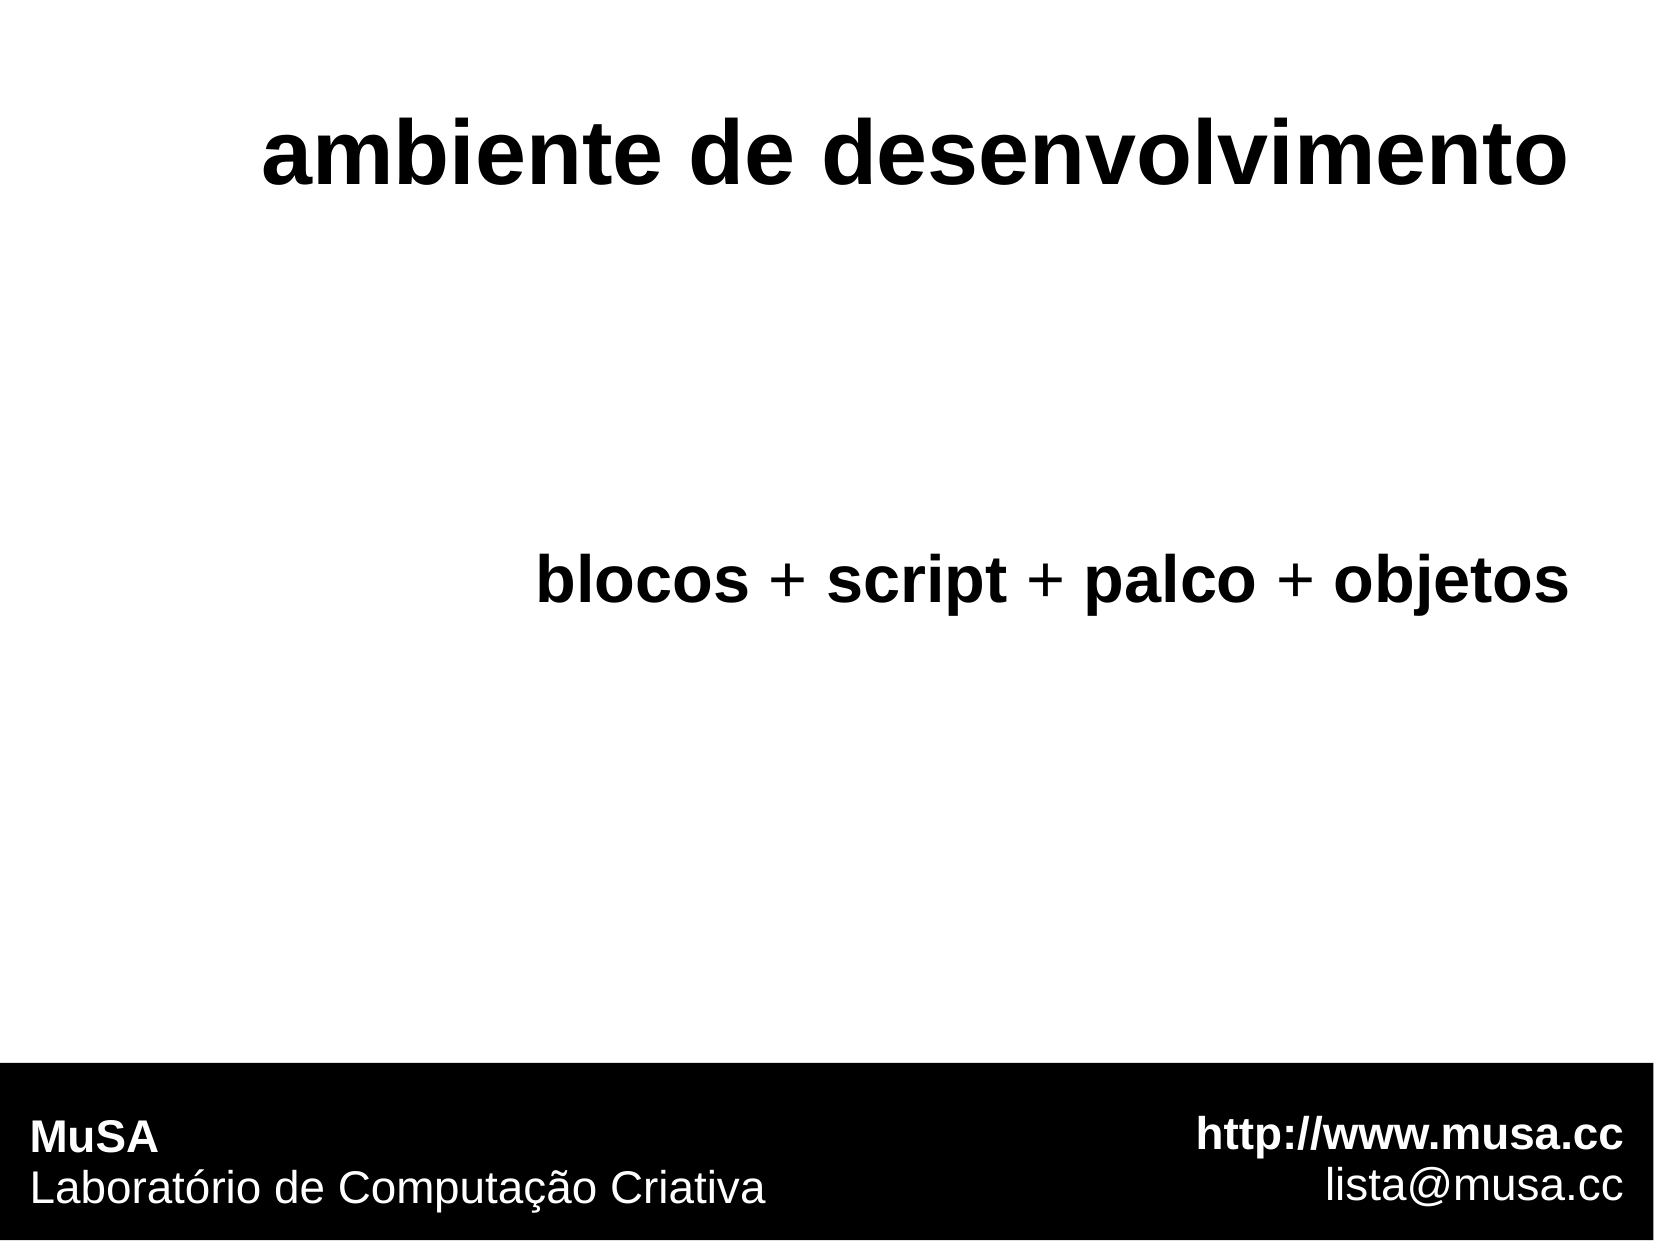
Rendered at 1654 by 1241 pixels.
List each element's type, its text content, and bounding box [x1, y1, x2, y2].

title MuSA Laboratório de Computação Criativa [29, 1092, 863, 1231]
title http://www.musa.cc lista@musa.cc [974, 1043, 1625, 1211]
text_box blocos + script + palco + objetos [82, 49, 1571, 1109]
text_box [0, 1062, 1654, 1241]
